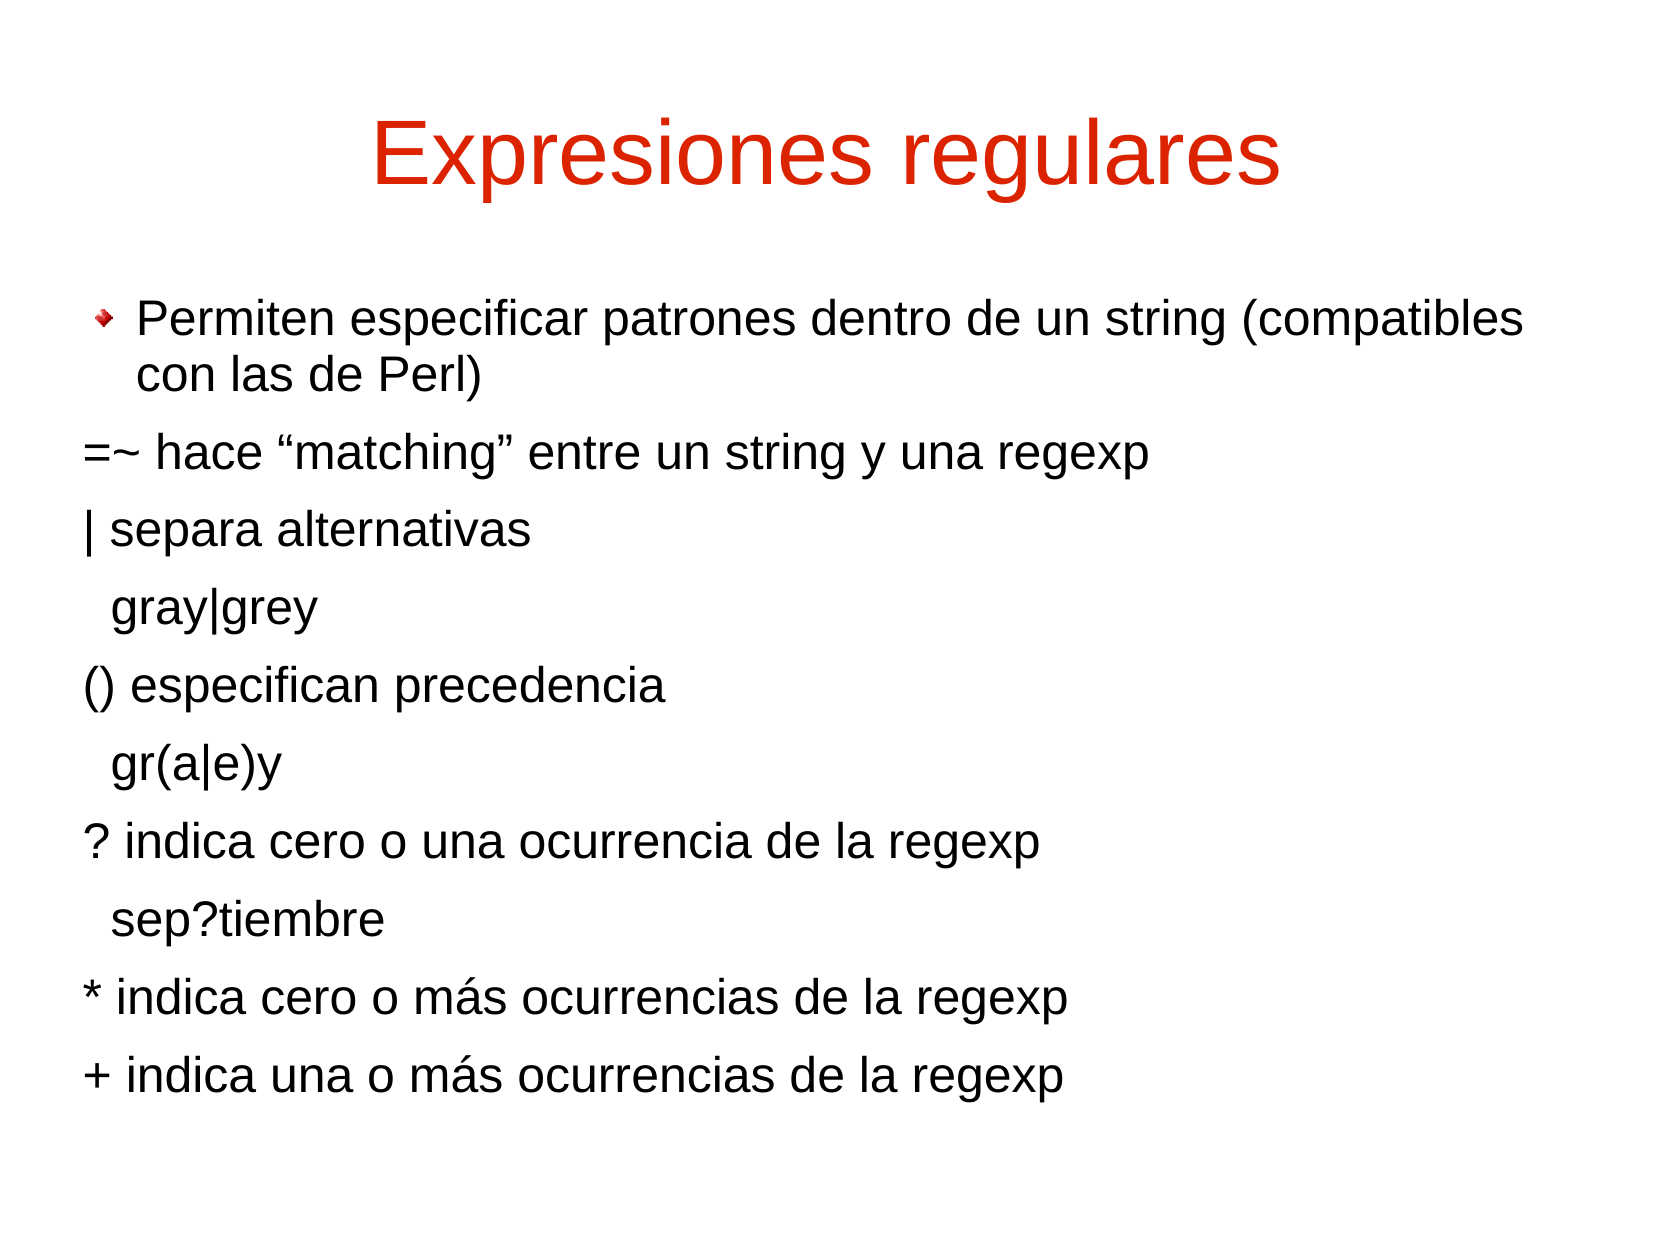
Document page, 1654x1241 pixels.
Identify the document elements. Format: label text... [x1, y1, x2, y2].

title Expresiones regulares [82, 49, 1571, 257]
list Permiten especificar patrones dentro de un string (compatibles con las de Perl) =~ hace “matching” entre un string y una regexp | separa alternativas gray|grey () especifican precedencia gr(a|e)y ? indica cero o una ocurrencia de la regexp sep?tiembre * indica cero o más ocurrencias de la regexp + indica una o más ocurrencias de la regexp [82, 290, 1571, 1109]
